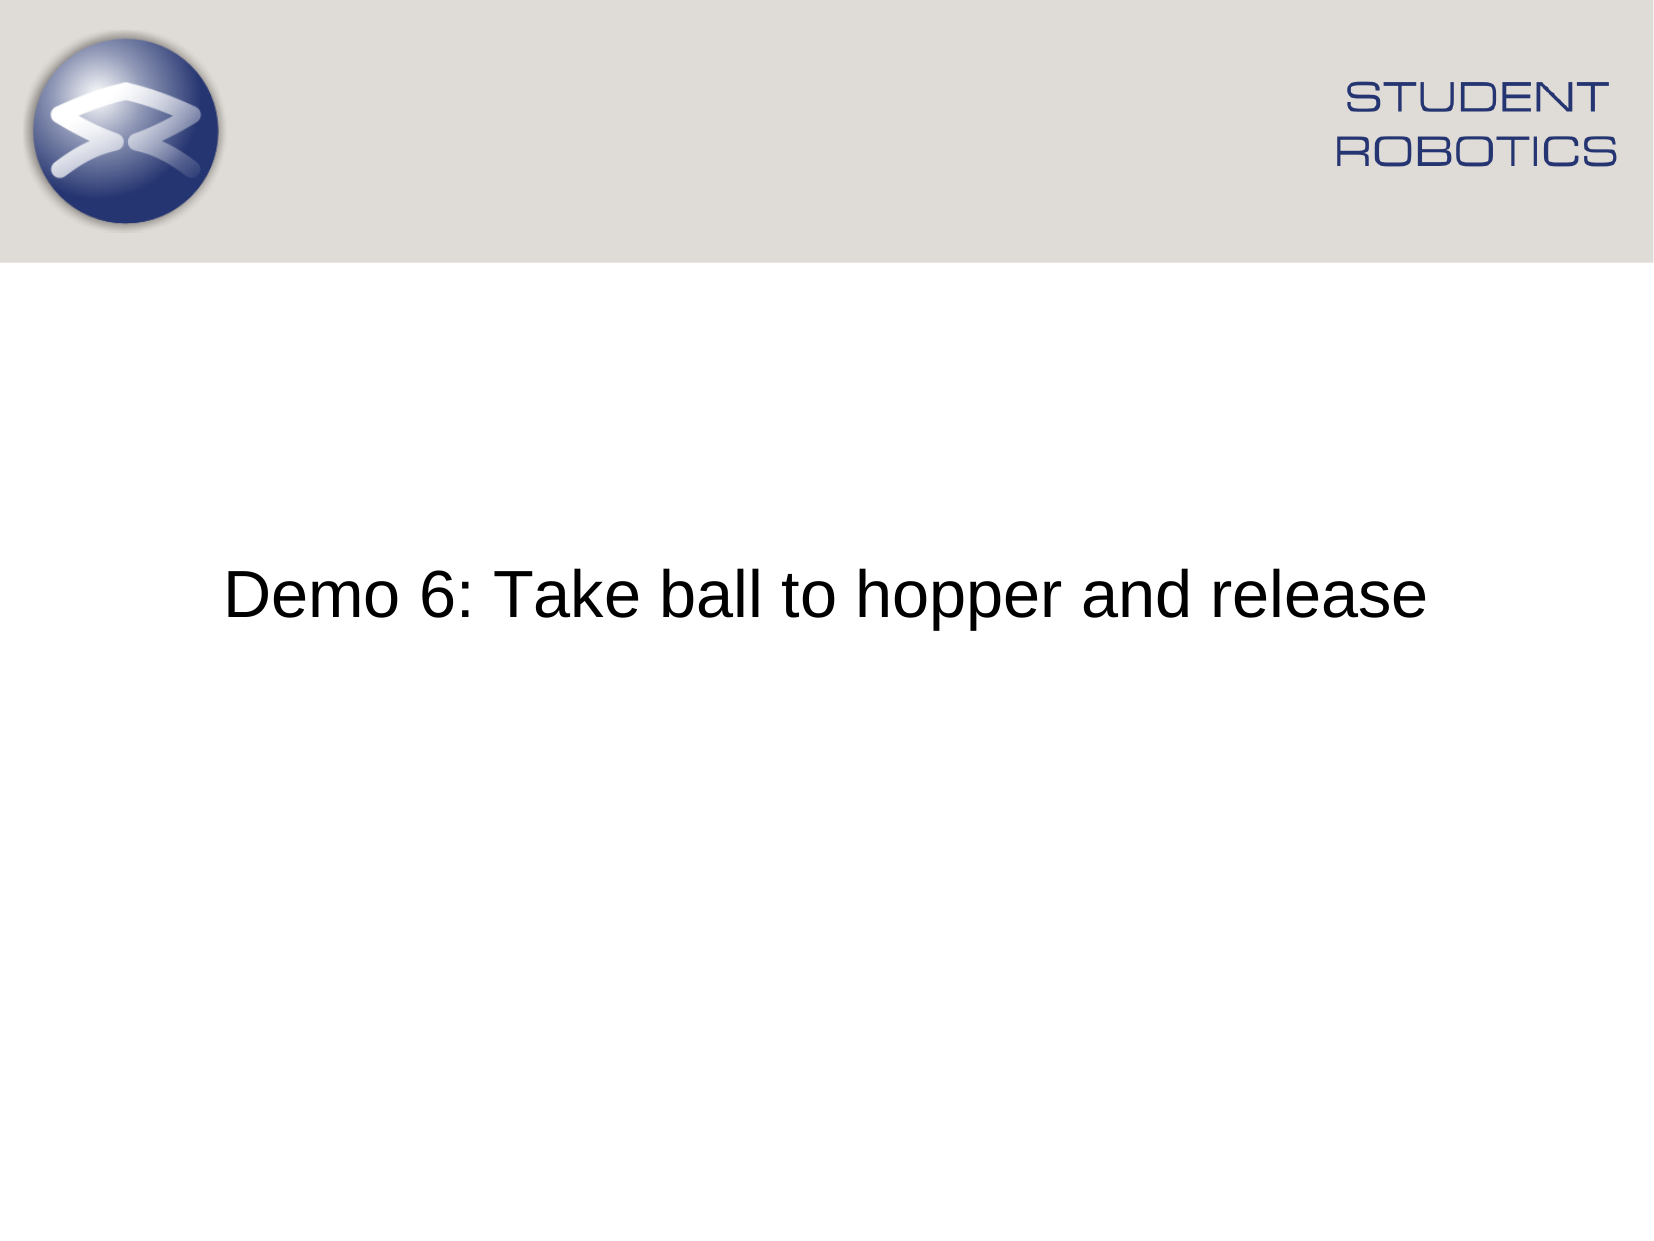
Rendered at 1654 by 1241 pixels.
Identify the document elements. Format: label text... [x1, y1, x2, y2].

picture [9, 19, 82, 245]
picture [1571, 68, 1633, 174]
subtitle Demo 6: Take ball to hopper and release [82, 7, 1571, 1102]
